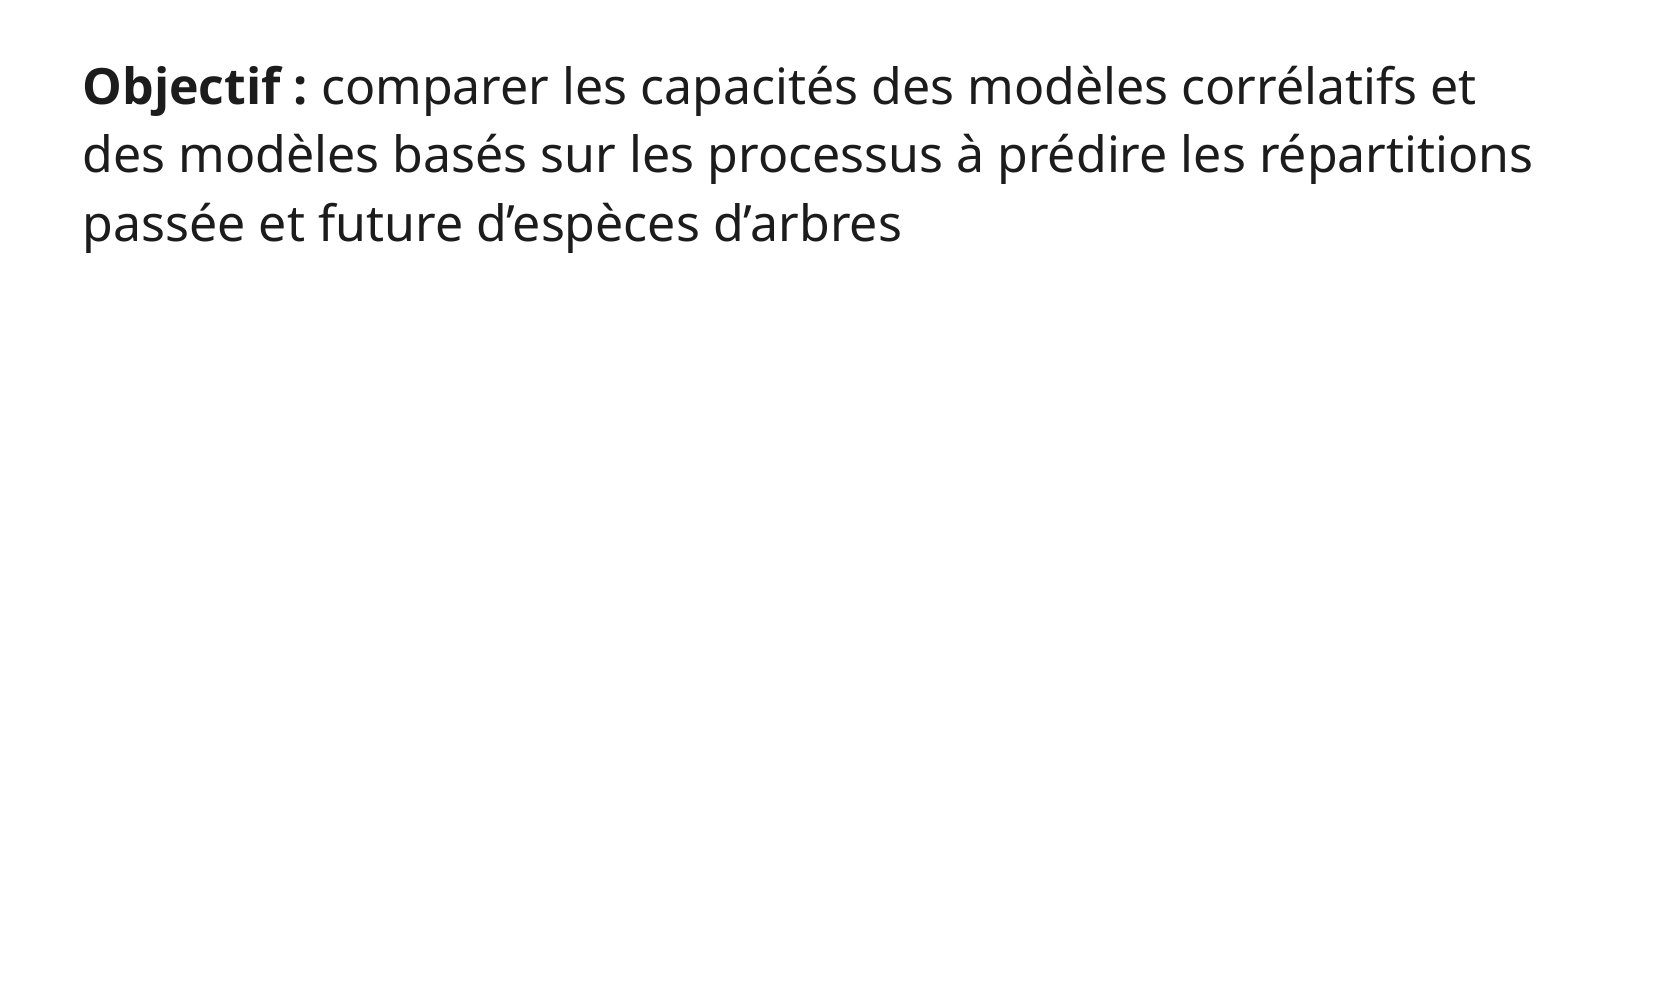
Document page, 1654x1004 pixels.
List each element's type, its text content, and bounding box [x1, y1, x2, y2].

subtitle Objectif : comparer les capacités des modèles corrélatifs et des modèles basés sur les processus à prédire les répartitions passée et future d’espèces d’arbres [82, 50, 1571, 968]
